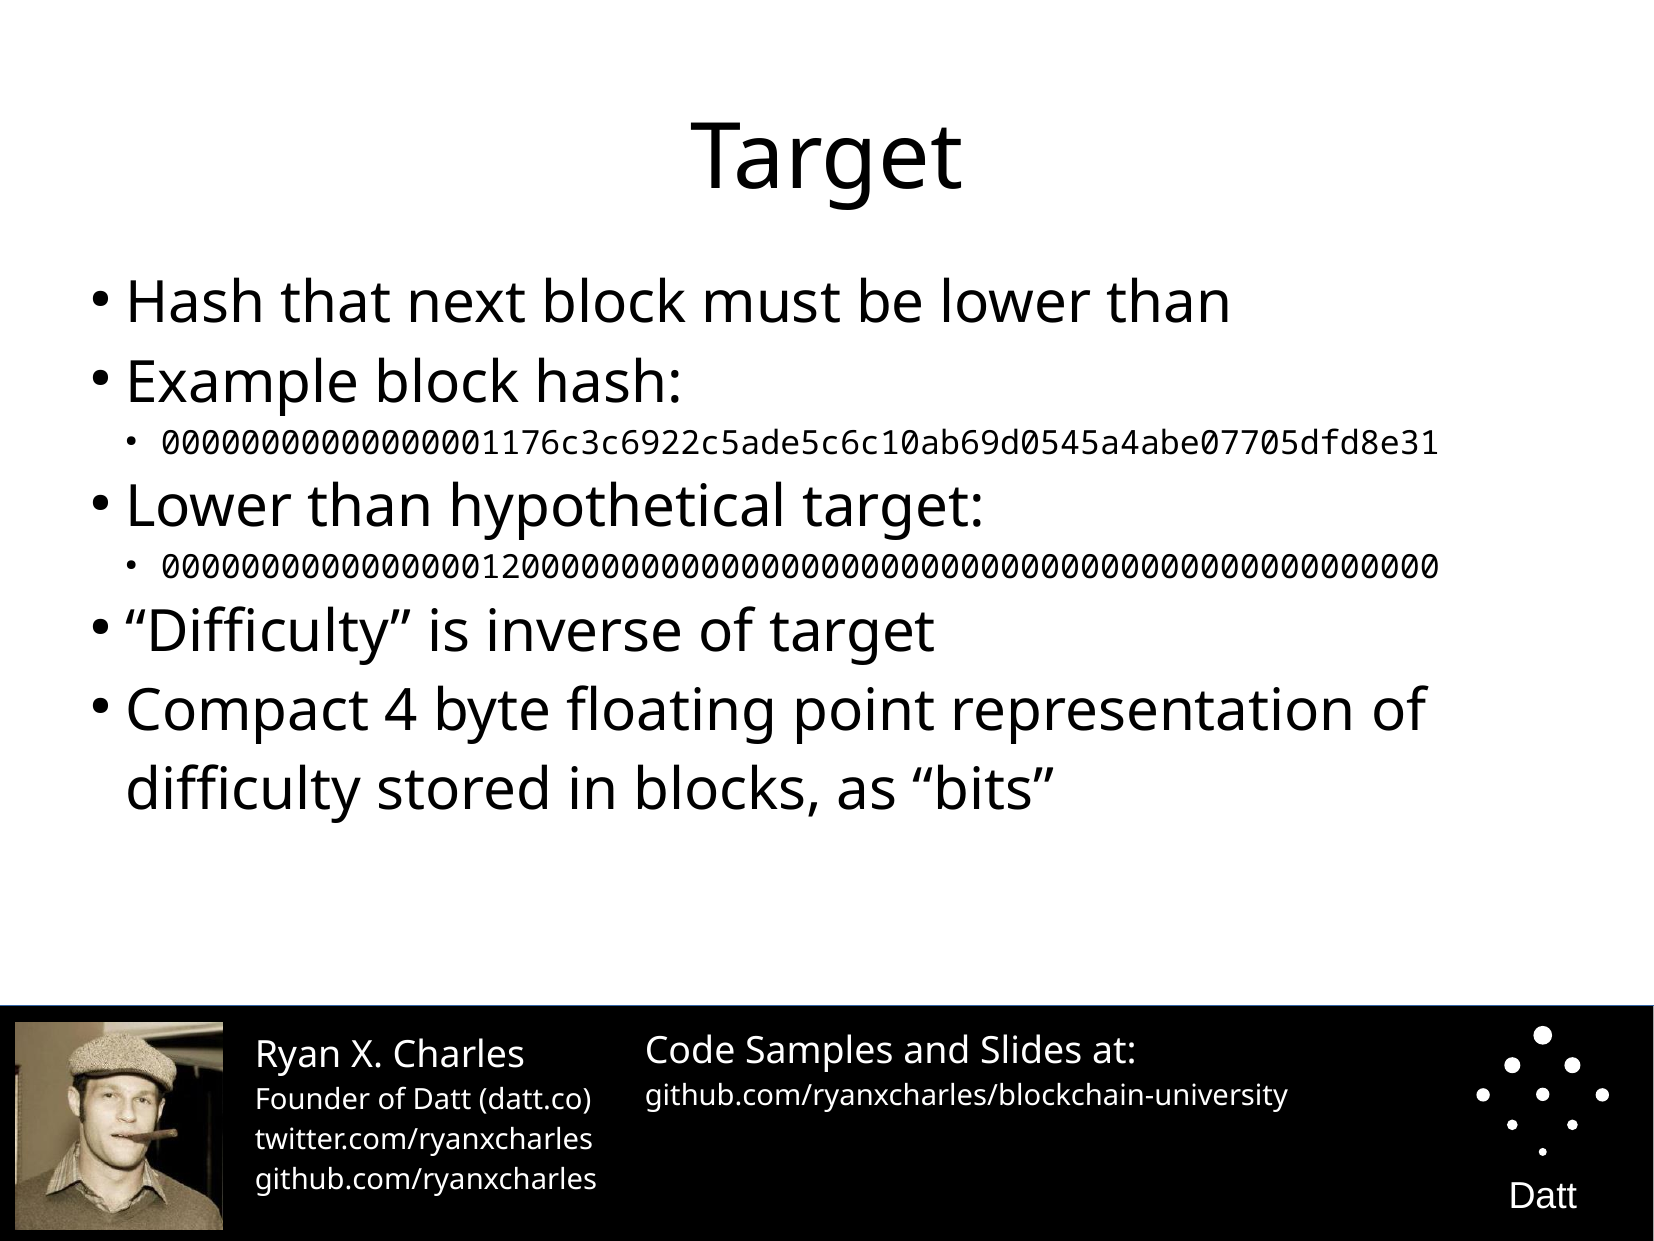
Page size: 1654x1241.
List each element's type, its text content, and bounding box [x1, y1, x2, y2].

title Target [82, 49, 1571, 257]
text_box Datt [1452, 1167, 1633, 1241]
subtitle Hash that next block must be lower than Example block hash: 00000000000000001176c3c6922c5ade5c6c10ab69d0545a4abe07705dfd8e31 Lower than hypothetical target: 0000000000000000120000000000000000000000000000000000000000000000 “Difficulty” is inverse of target Compact 4 byte floating point representation of difficulty stored in blocks, as “bits” [90, 260, 1546, 961]
text_box Code Samples and Slides at: github.com/ryanxcharles/blockchain-university [630, 1015, 1403, 1156]
text_box [0, 1005, 1654, 1241]
picture [15, 1022, 223, 1231]
text_box Ryan X. Charles Founder of Datt (datt.co) twitter.com/ryanxcharles github.com/ryanxcharles [240, 1020, 976, 1241]
picture [1475, 1023, 1611, 1159]
